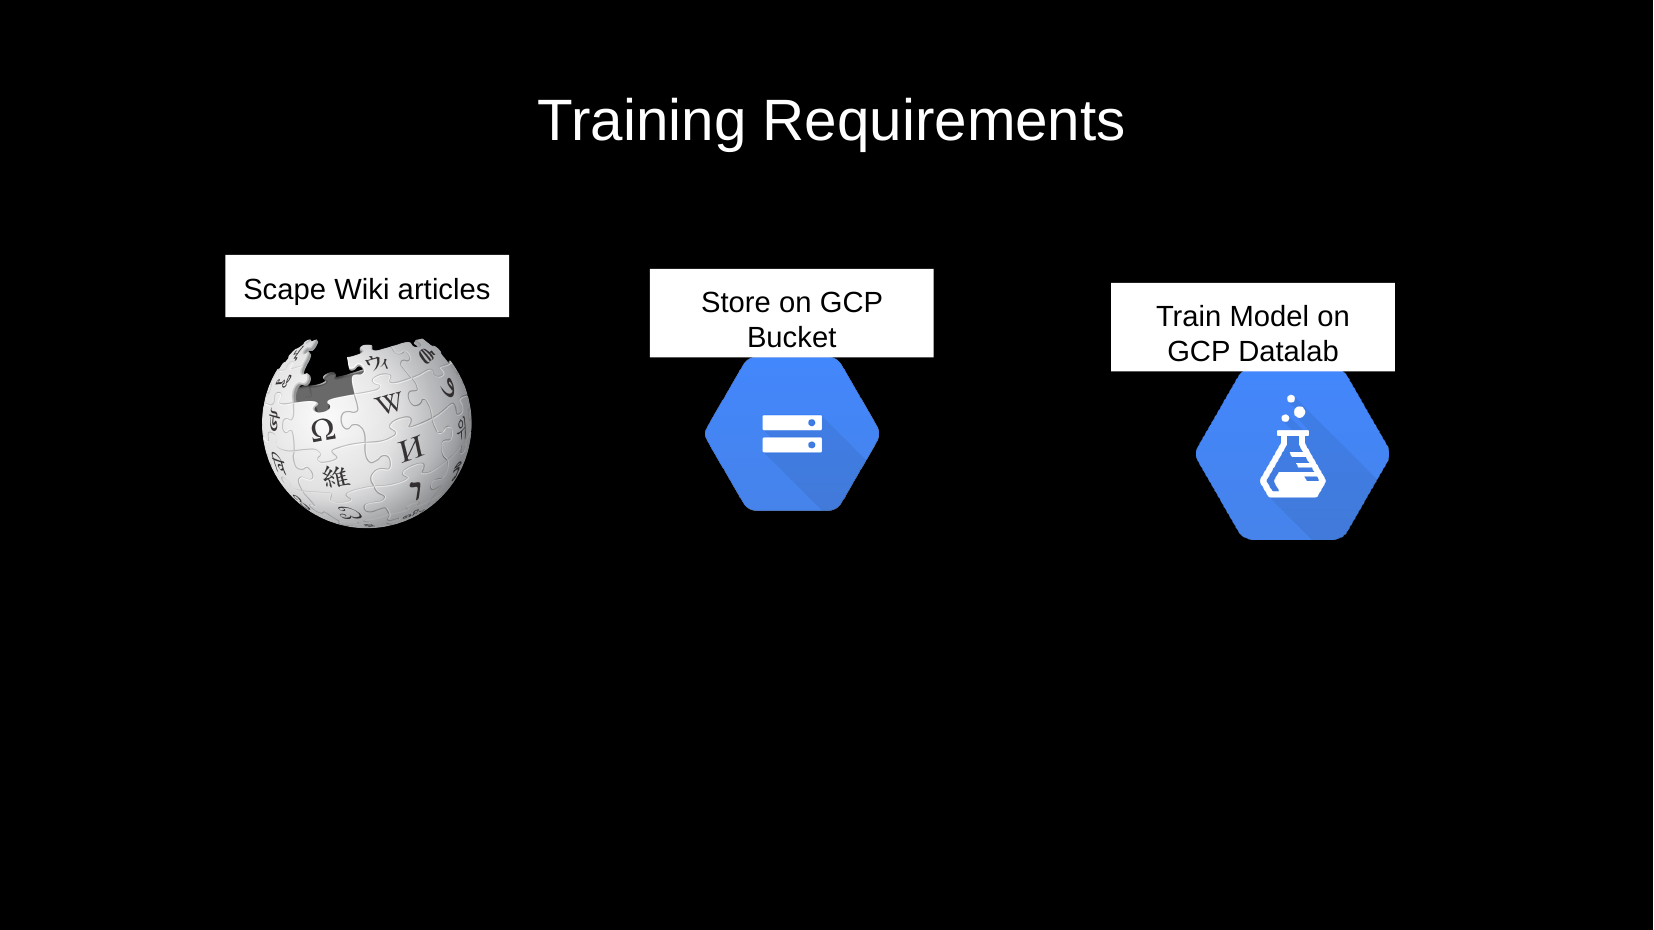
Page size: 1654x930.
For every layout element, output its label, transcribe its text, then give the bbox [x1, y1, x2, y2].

text_box Store on GCP Bucket [649, 268, 934, 358]
text_box Train Model on GCP Datalab [1111, 282, 1395, 372]
picture [261, 337, 473, 530]
picture [1196, 372, 1389, 550]
picture [705, 358, 879, 520]
text_box Scape Wiki articles [225, 254, 510, 318]
text_box Training Requirements [506, 74, 1159, 220]
